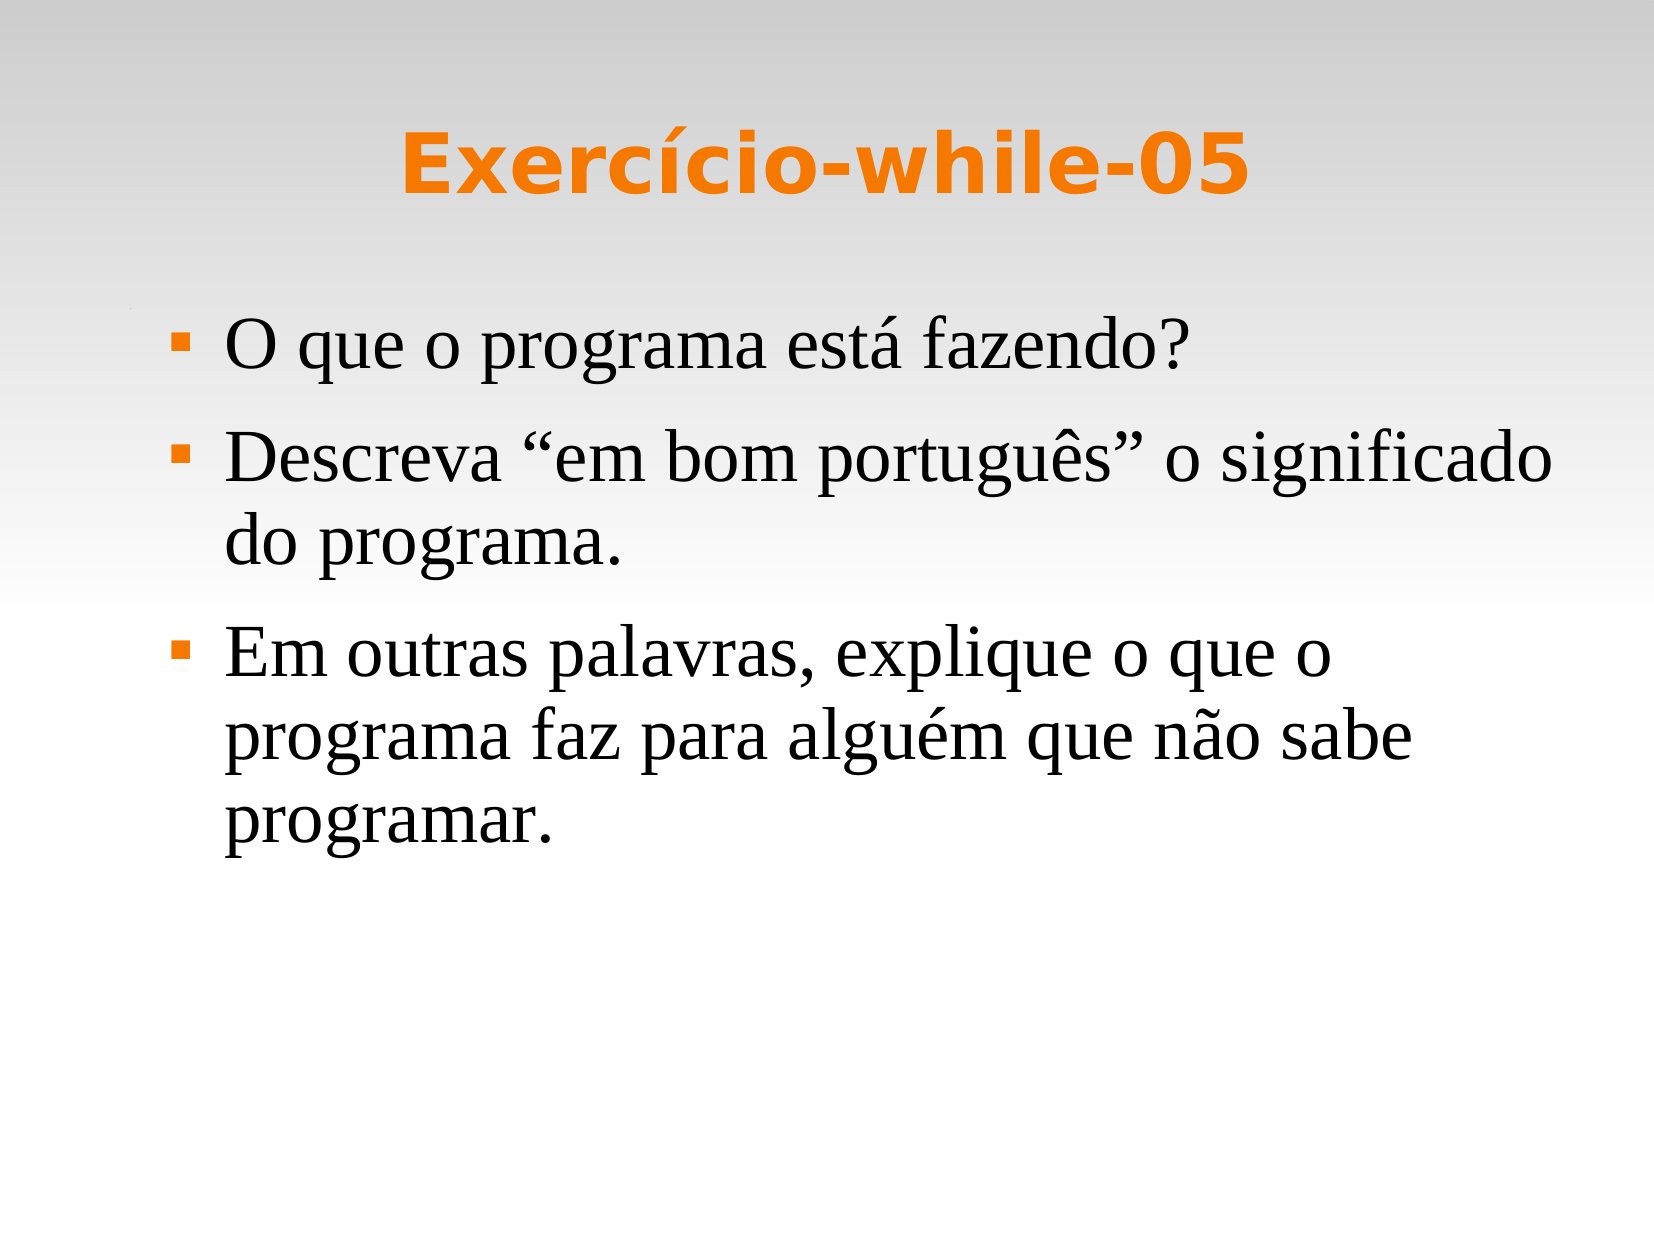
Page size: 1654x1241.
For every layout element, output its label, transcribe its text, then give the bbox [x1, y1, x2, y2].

list O que o programa está fazendo? Descreva “em bom português” o significado do programa. Em outras palavras, explique o que o programa faz para alguém que não sabe programar. [82, 302, 1571, 1121]
title Exercício-while-05 [82, 61, 1571, 269]
